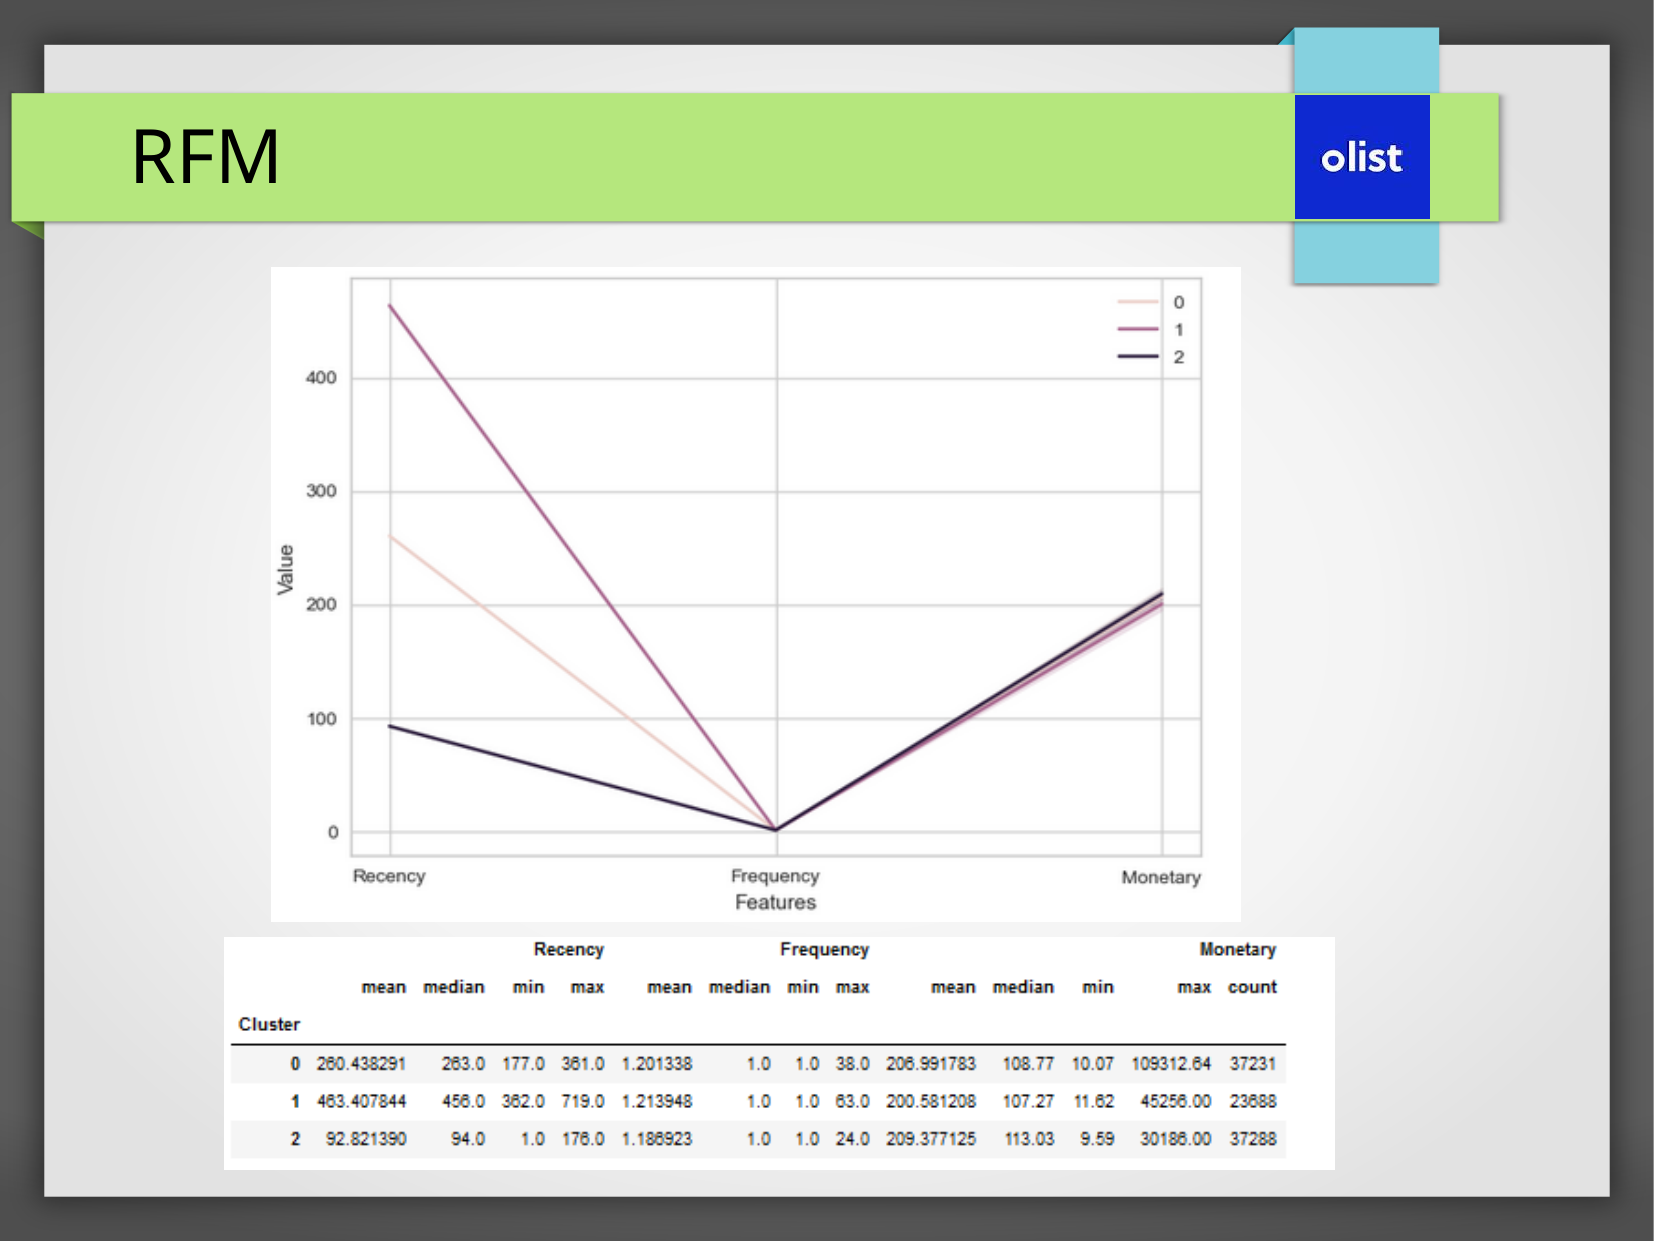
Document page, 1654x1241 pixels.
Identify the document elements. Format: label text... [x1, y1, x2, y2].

picture [0, 0, 1654, 1241]
title RFM [129, 95, 1295, 214]
